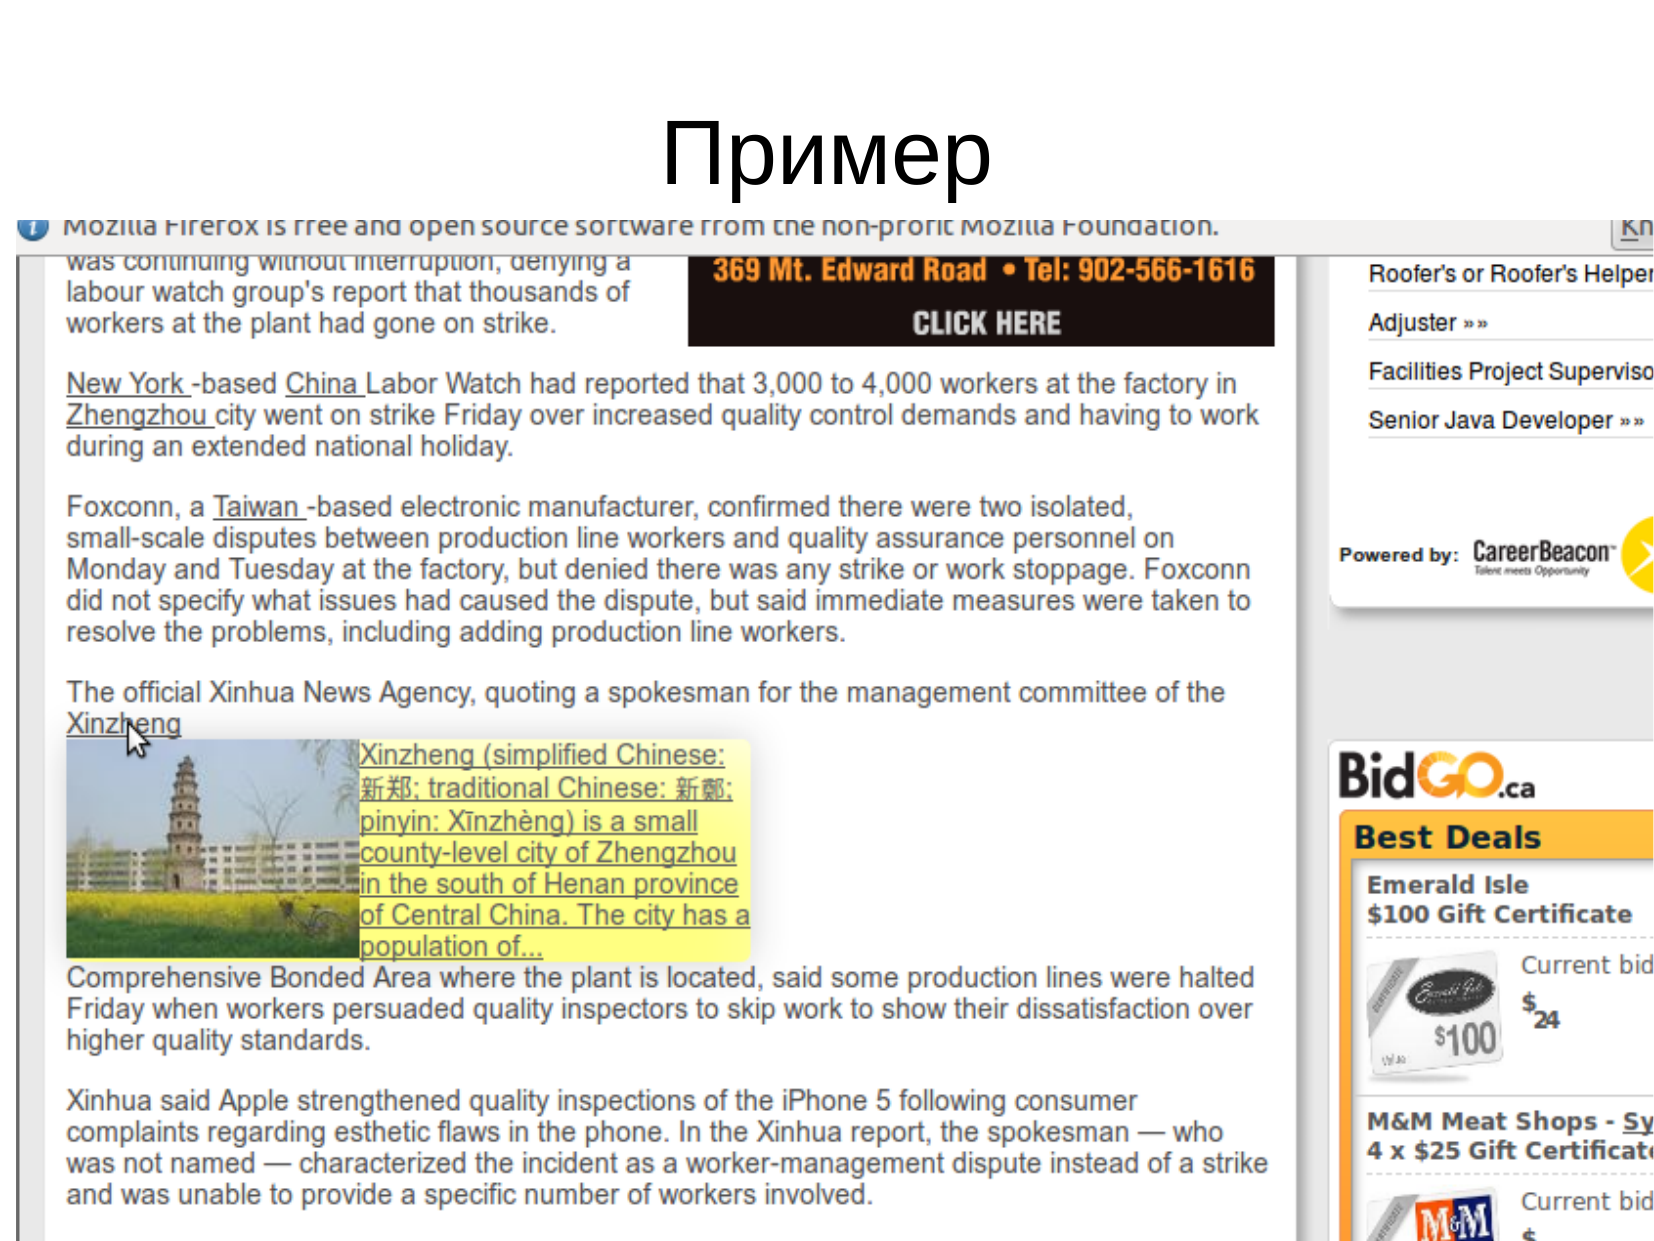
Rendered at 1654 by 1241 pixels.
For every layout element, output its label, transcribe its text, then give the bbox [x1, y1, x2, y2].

title Пример [82, 49, 1571, 220]
picture [16, 220, 1654, 1241]
